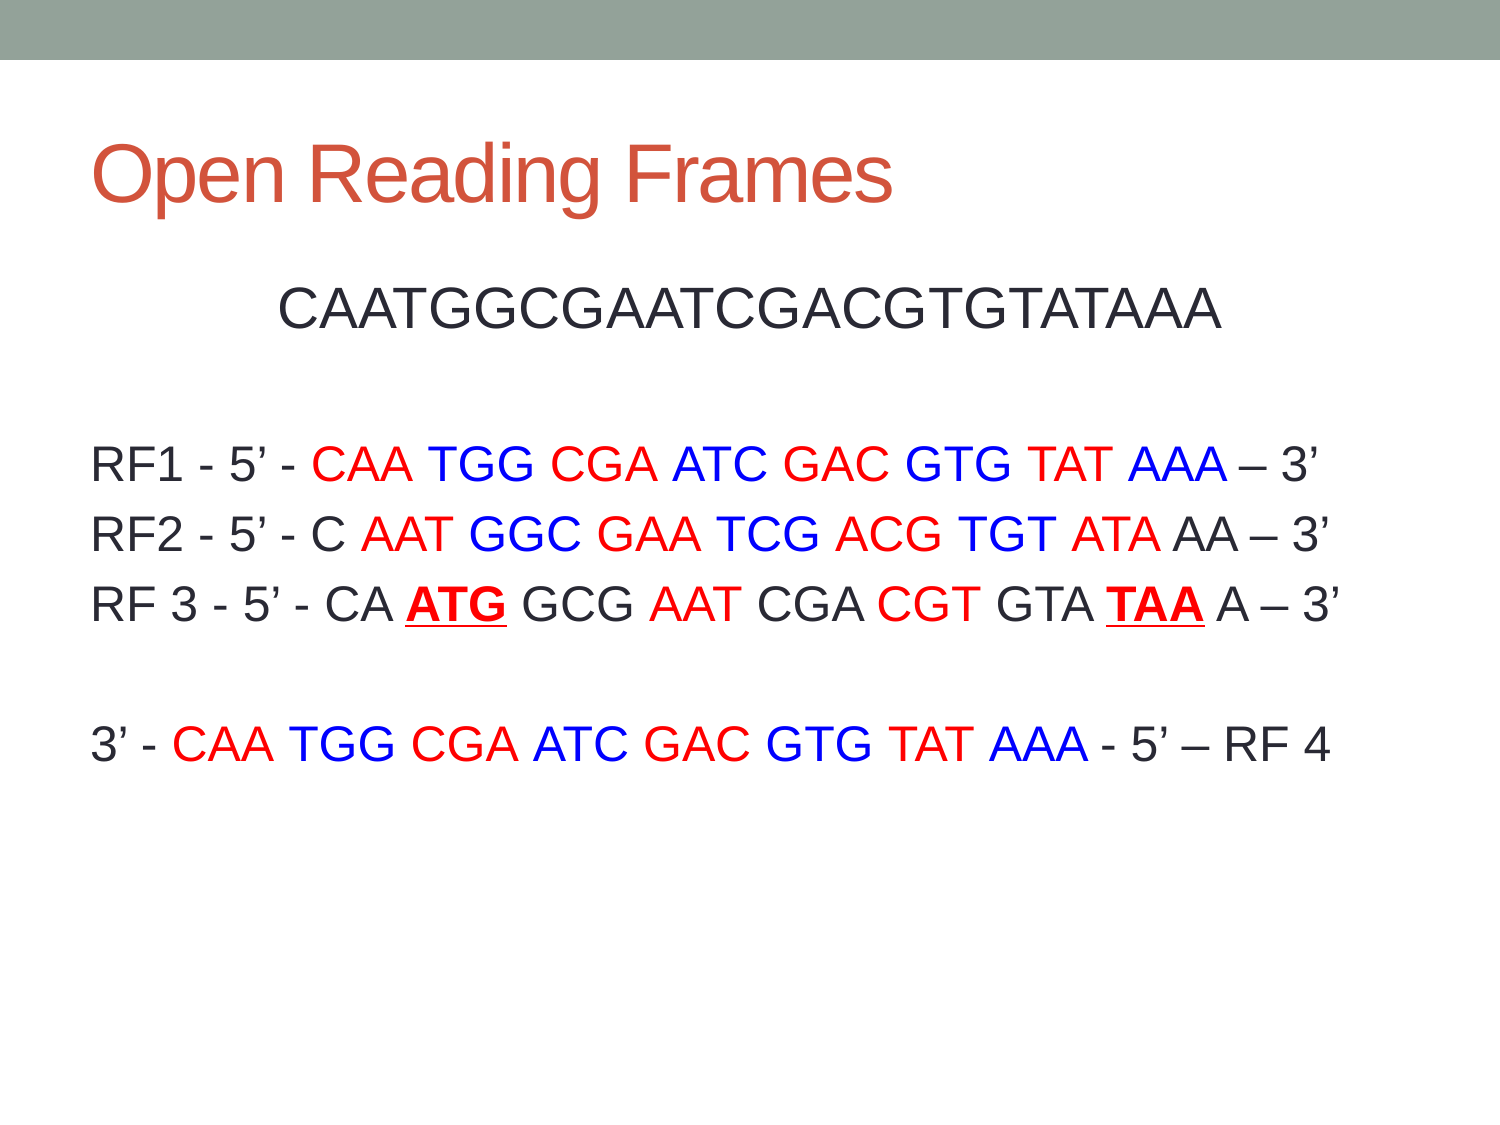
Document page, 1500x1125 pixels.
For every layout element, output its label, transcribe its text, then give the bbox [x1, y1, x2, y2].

list CAATGGCGAATCGACGTGTATAAA RF1 - 5’ - CAA TGG CGA ATC GAC GTG TAT AAA – 3’ RF2 - 5’ - C AAT GGC GAA TCG ACG TGT ATA AA – 3’ RF 3 - 5’ - CA ATG GCG AAT CGA CGT GTA TAA A – 3’ 3’ - CAA TGG CGA ATC GAC GTG TAT AAA - 5’ – RF 4 [75, 262, 1425, 1063]
title Open Reading Frames [75, 87, 1425, 250]
